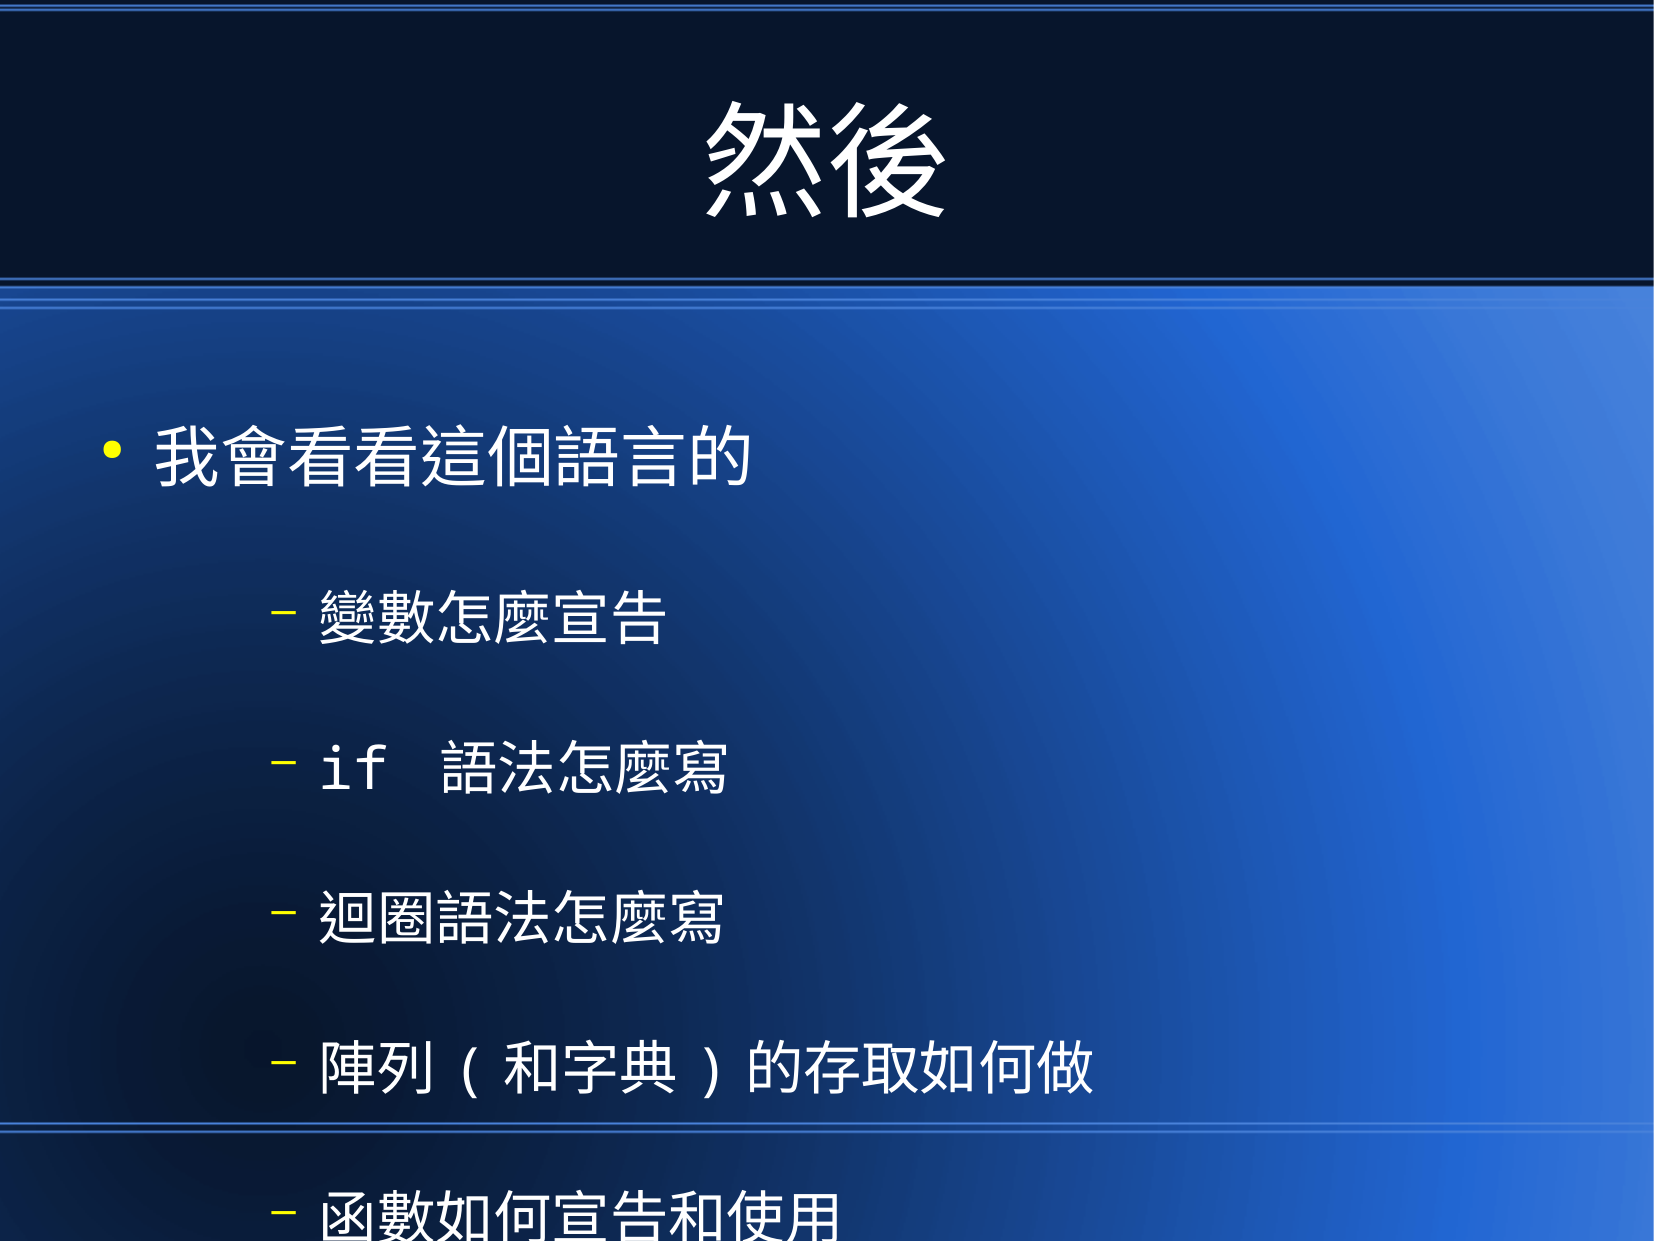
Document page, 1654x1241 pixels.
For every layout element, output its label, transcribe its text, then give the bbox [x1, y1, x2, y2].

list 我會看看這個語言的 變數怎麼宣告 if 語法怎麼寫 迴圈語法怎麼寫 陣列(和字典)的存取如何做 函數如何宣告和使用 [82, 355, 1571, 1241]
title 然後 [82, 49, 1571, 257]
picture [0, 0, 1654, 1241]
